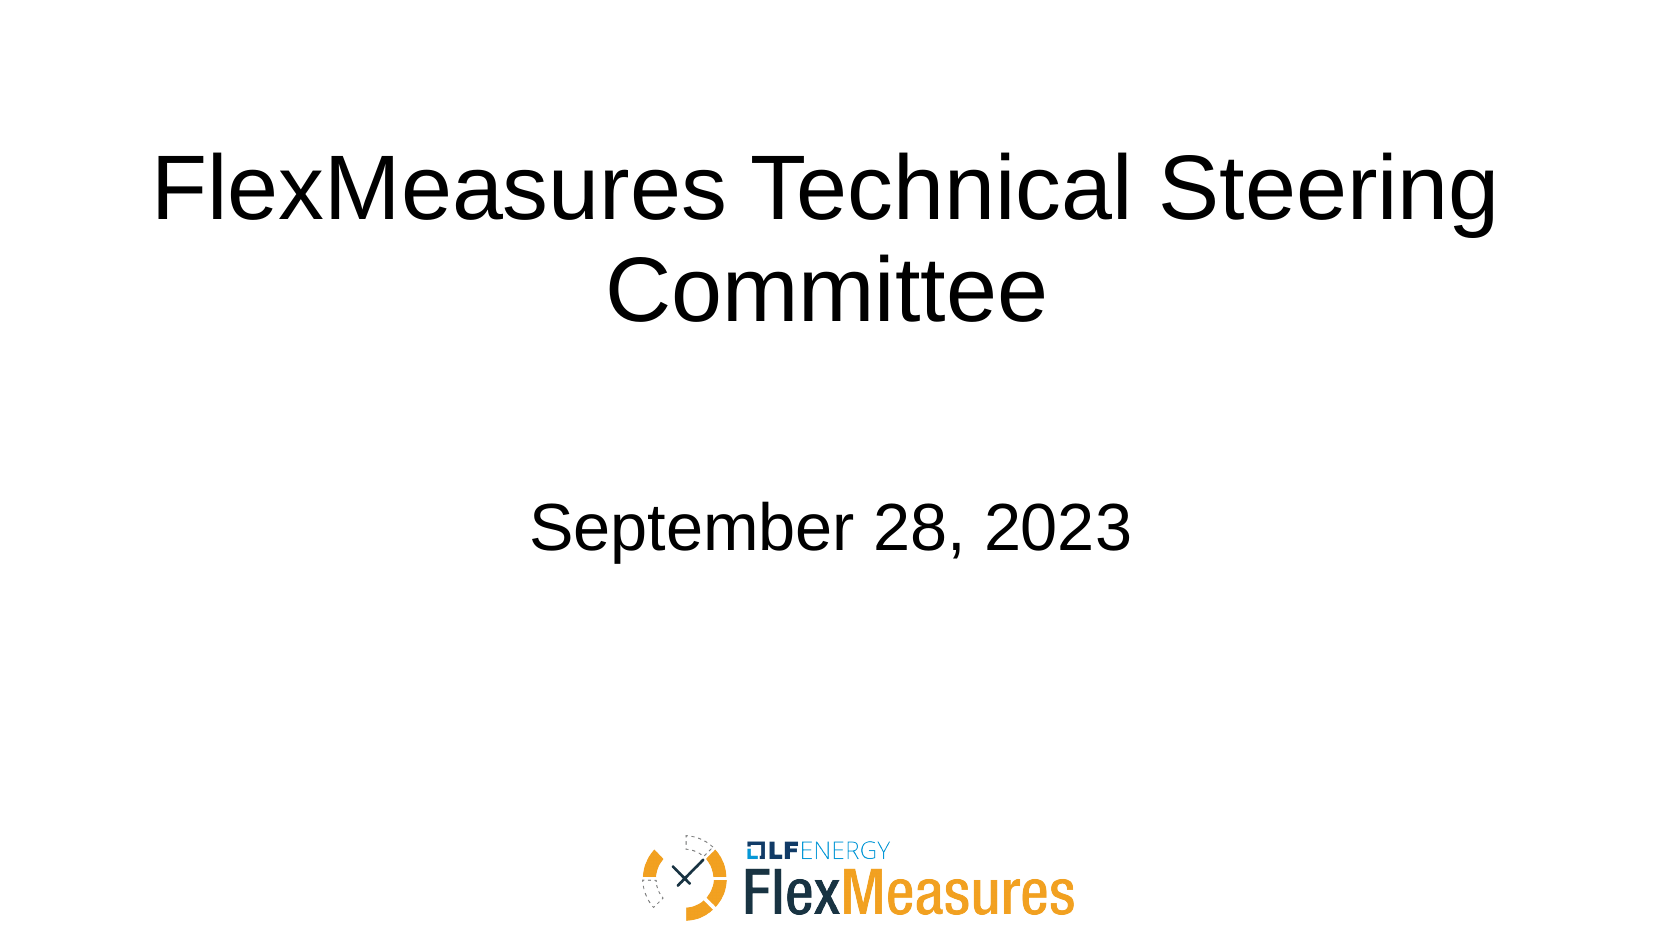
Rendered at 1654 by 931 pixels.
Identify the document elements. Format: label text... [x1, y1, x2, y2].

title FlexMeasures Technical Steering Committee [82, 136, 1571, 342]
picture [642, 835, 1074, 921]
subtitle September 28, 2023 [86, 257, 1575, 798]
